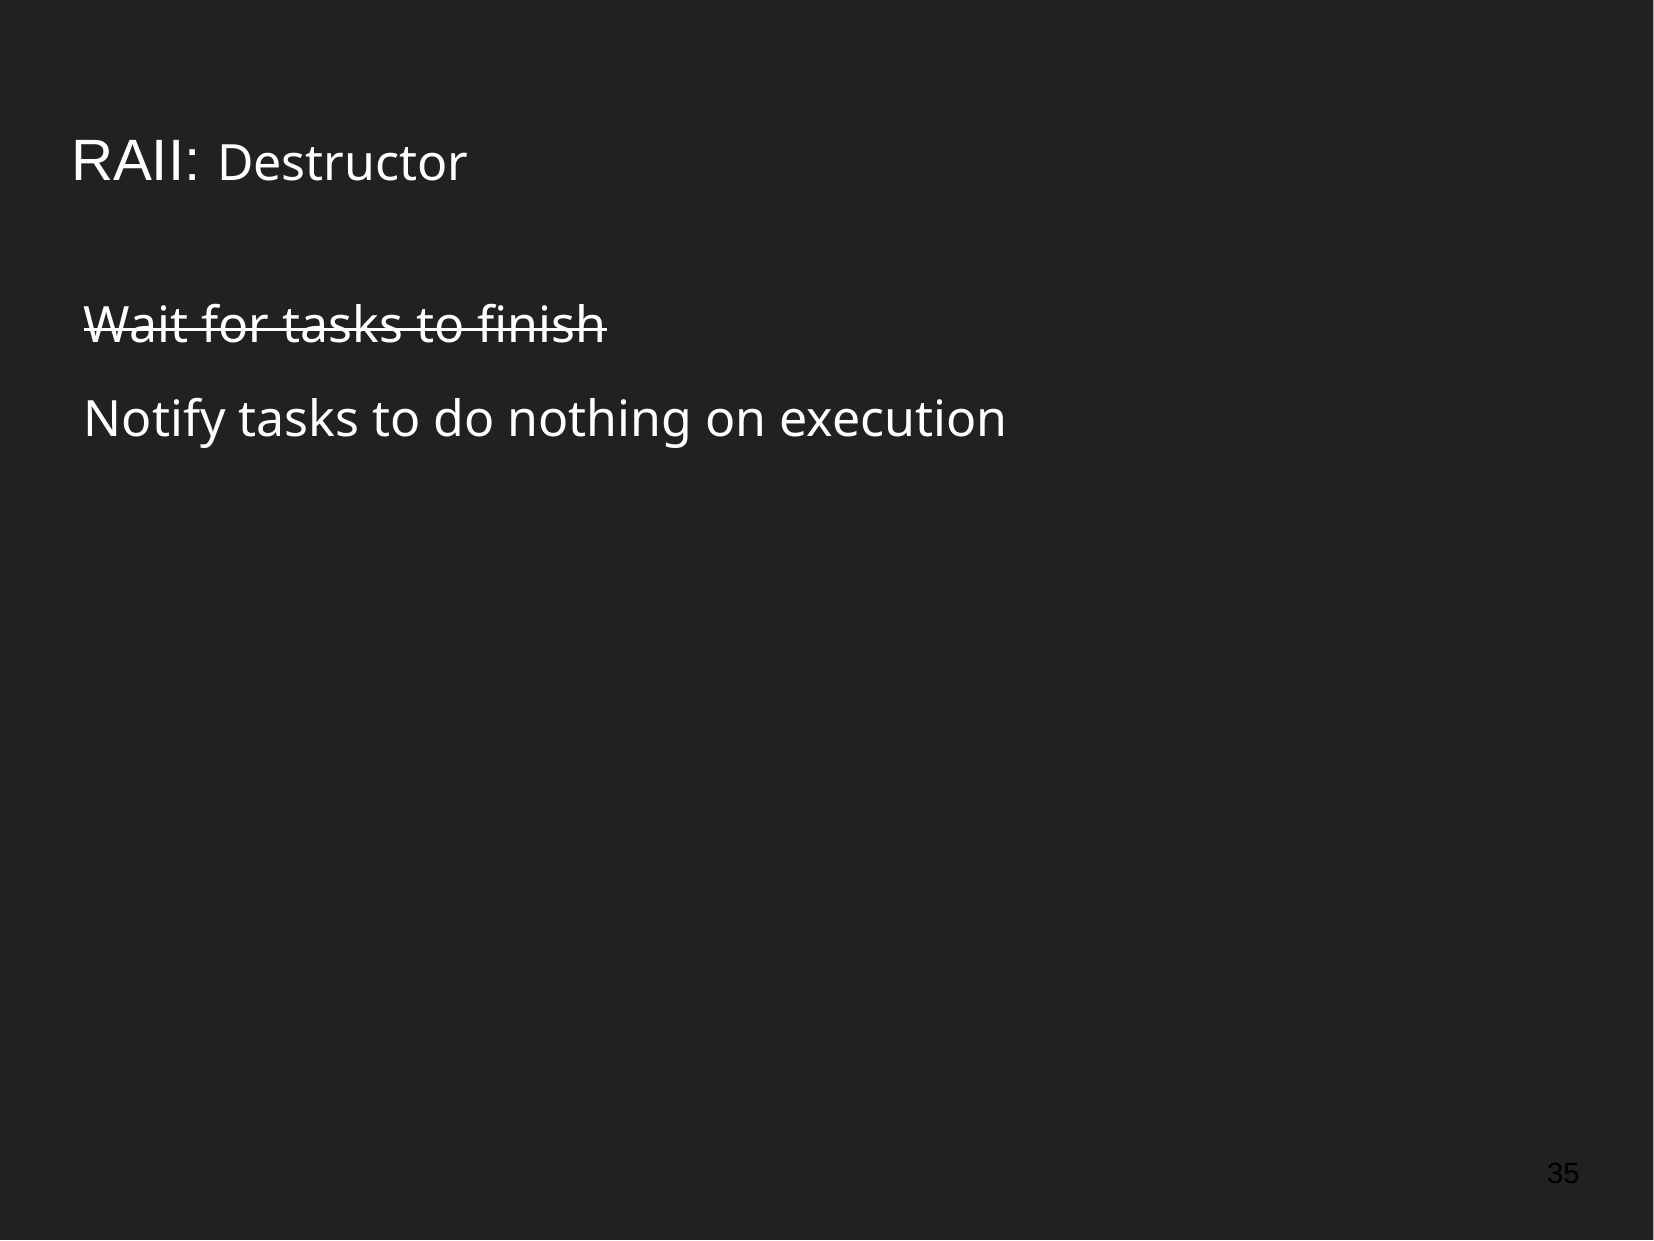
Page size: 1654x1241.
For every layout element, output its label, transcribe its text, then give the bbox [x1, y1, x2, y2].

slide_number <number> [1532, 1124, 1632, 1220]
title RAII: Destructor [56, 107, 1598, 246]
list Wait for tasks to finish Notify tasks to do nothing on execution [56, 277, 1598, 1102]
